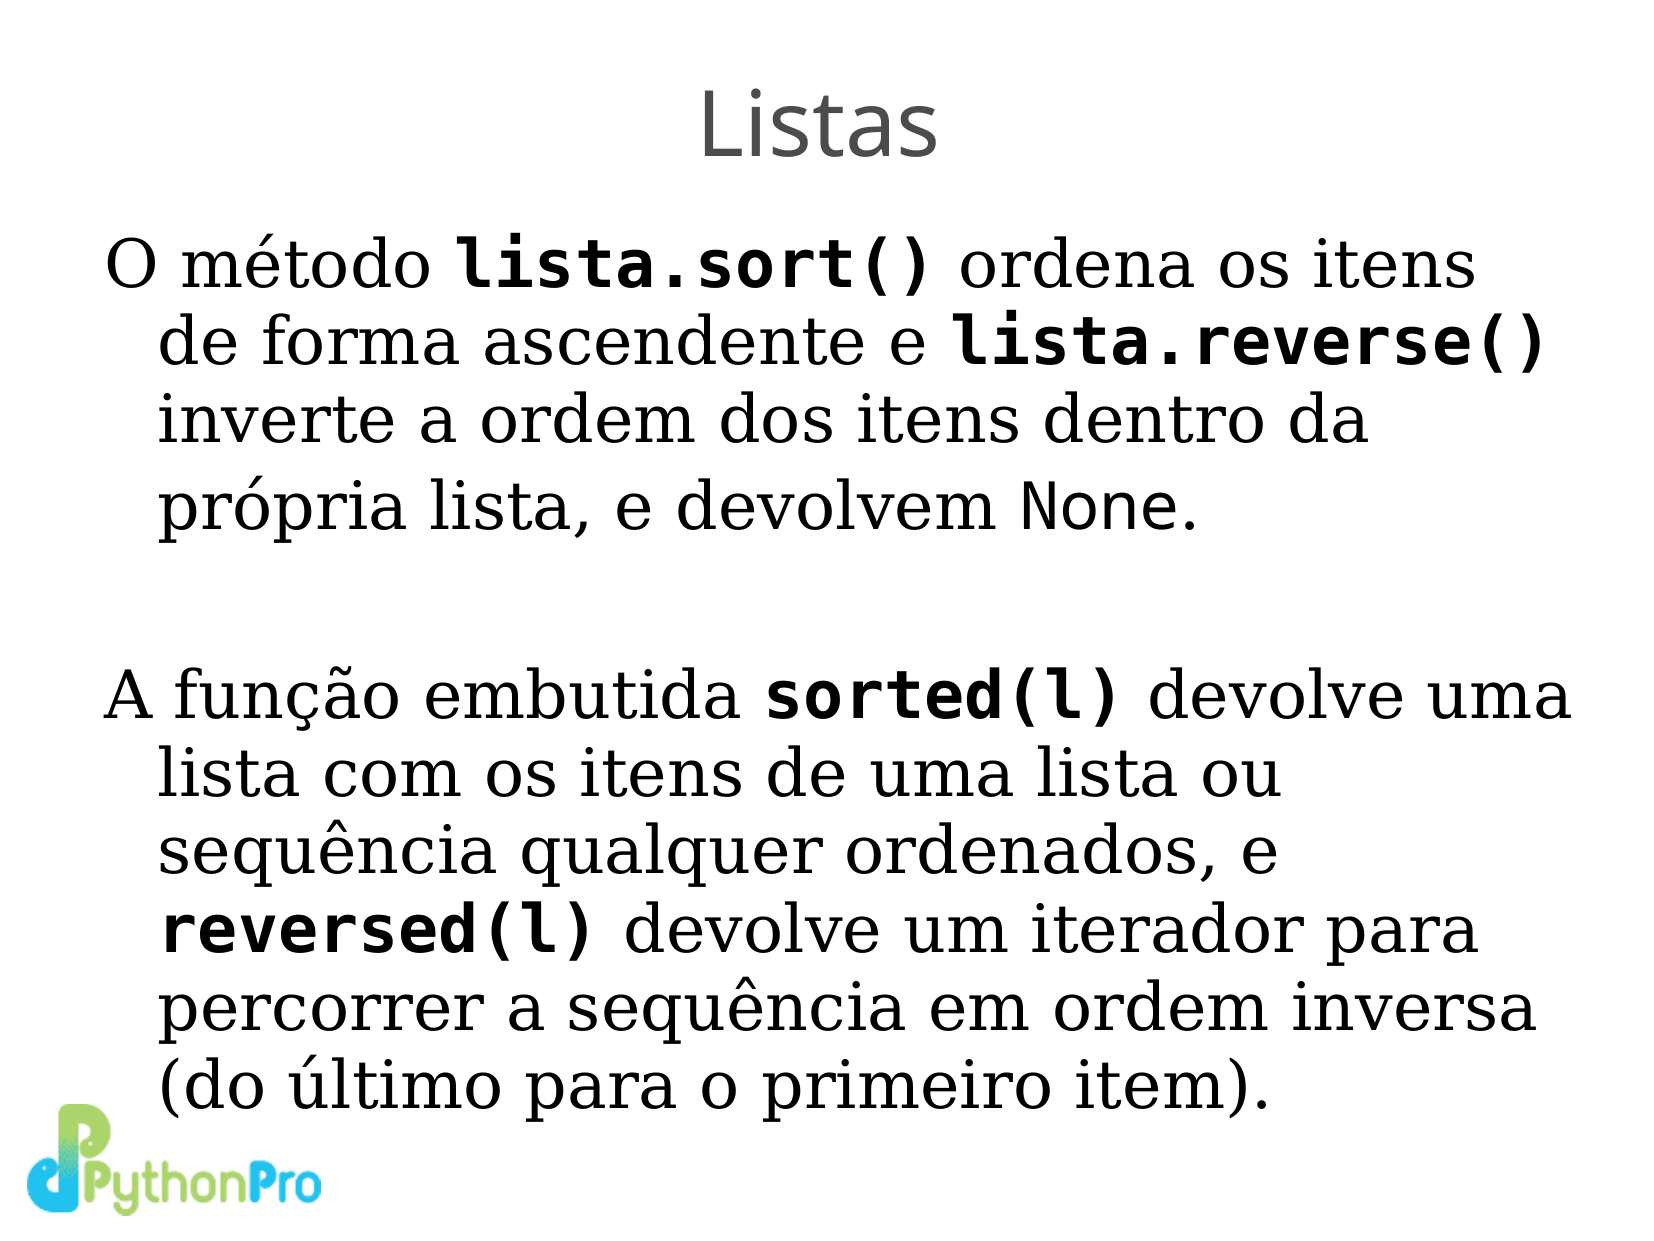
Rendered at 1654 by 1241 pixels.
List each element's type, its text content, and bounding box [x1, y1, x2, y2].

picture [27, 1104, 321, 1216]
list O método lista.sort() ordena os itens de forma ascendente e lista.reverse() inverte a ordem dos itens dentro da própria lista, e devolvem None. A função embutida sorted(l) devolve uma lista com os itens de uma lista ou sequência qualquer ordenados, e reversed(l) devolve um iterador para percorrer a sequência em ordem inversa (do último para o primeiro item). [86, 225, 1576, 1111]
title Listas [75, 17, 1564, 226]
